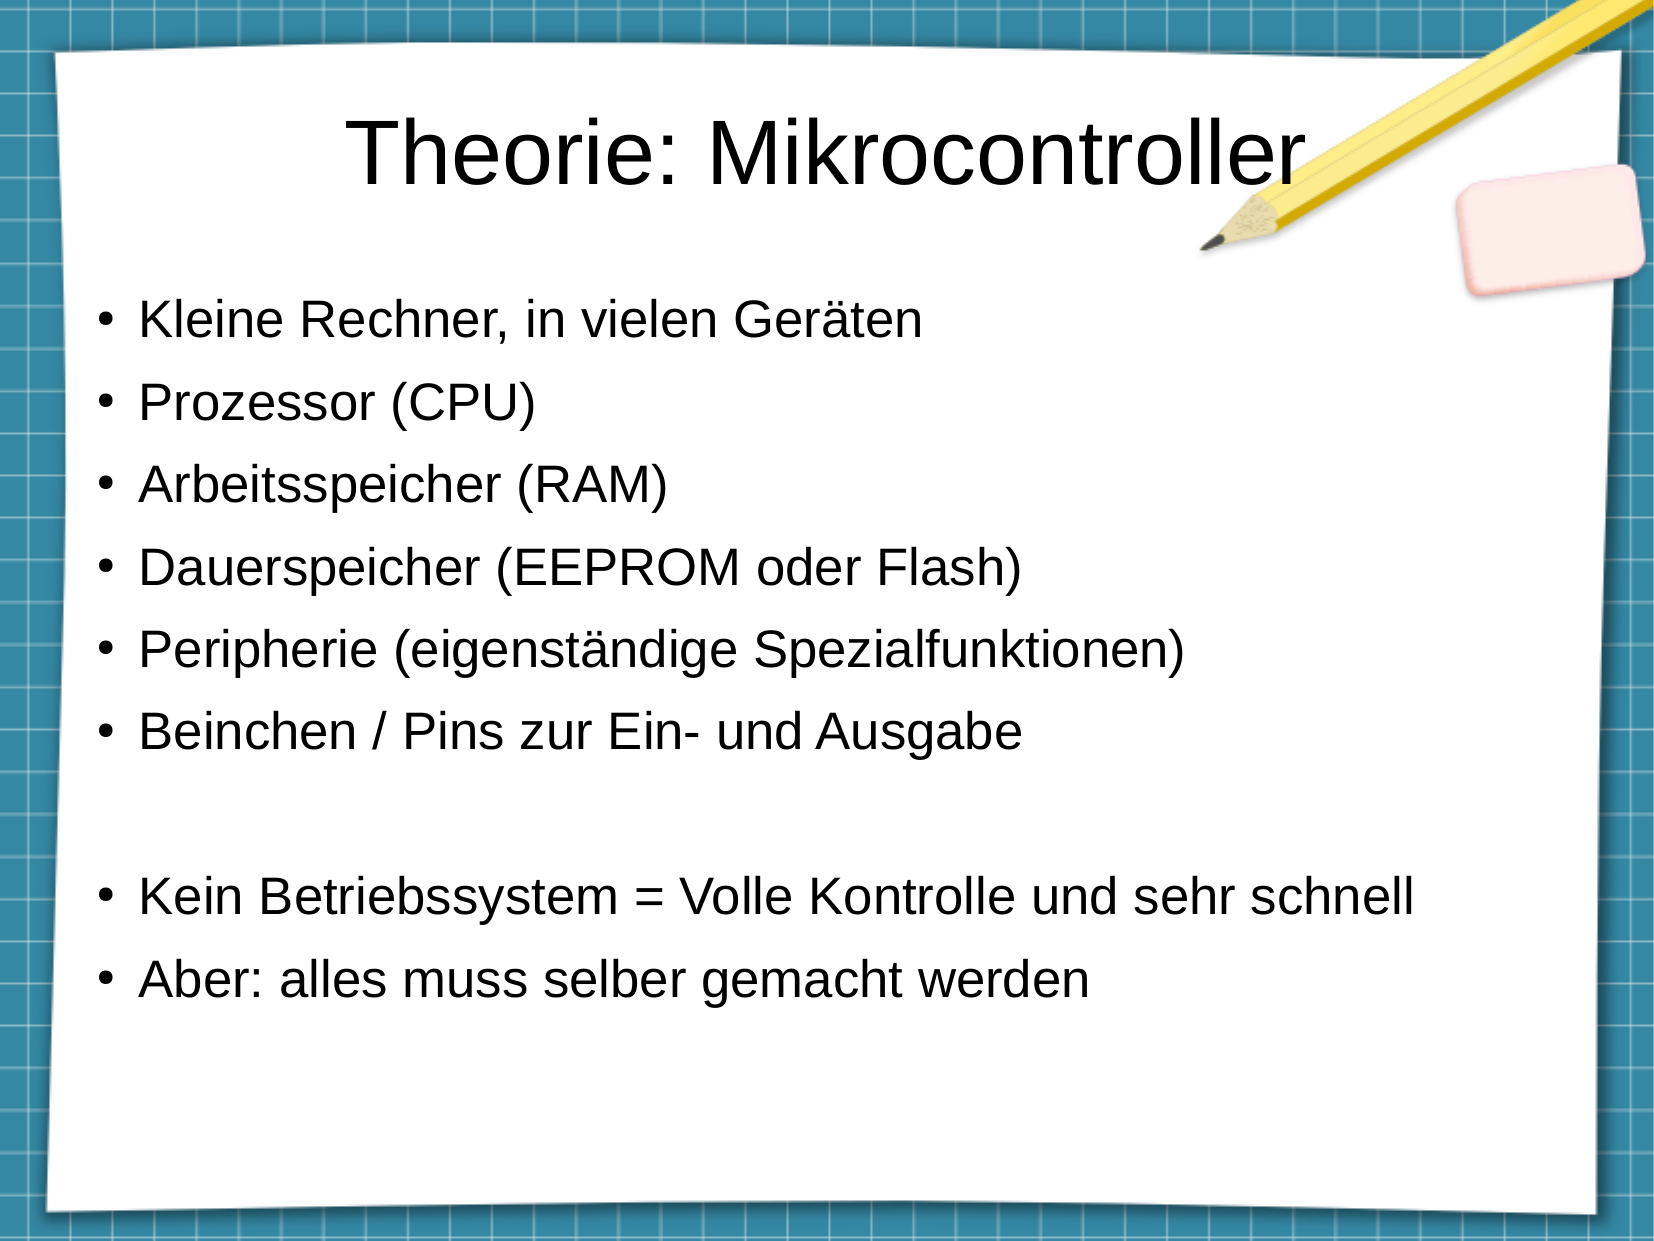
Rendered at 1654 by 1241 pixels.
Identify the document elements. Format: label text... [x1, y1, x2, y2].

picture [0, 0, 1654, 1241]
list Kleine Rechner, in vielen Geräten Prozessor (CPU) Arbeitsspeicher (RAM) Dauerspeicher (EEPROM oder Flash) Peripherie (eigenständige Spezialfunktionen) Beinchen / Pins zur Ein- und Ausgabe Kein Betriebssystem = Volle Kontrolle und sehr schnell Aber: alles muss selber gemacht werden [82, 290, 1571, 1010]
text_box [82, 49, 1571, 257]
